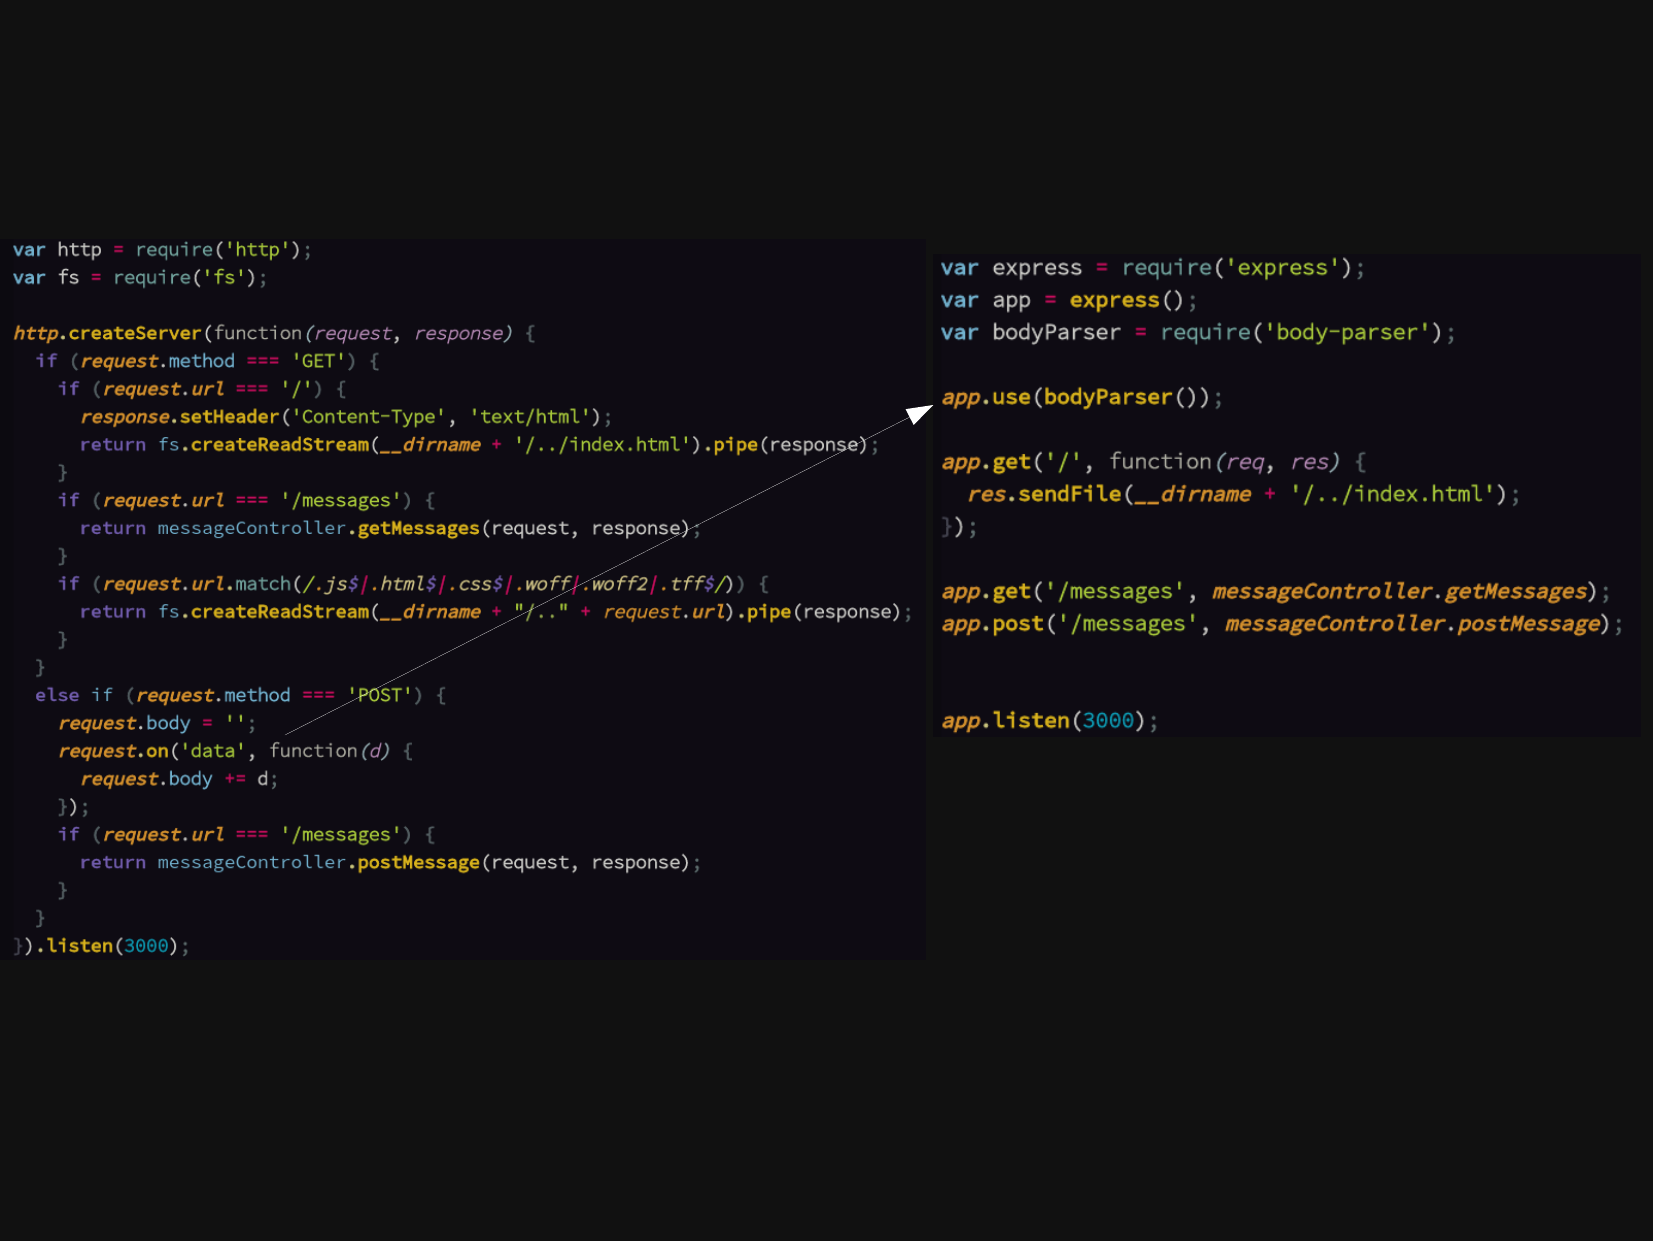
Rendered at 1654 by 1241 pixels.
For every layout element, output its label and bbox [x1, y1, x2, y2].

picture [933, 254, 1641, 737]
picture [0, 239, 926, 961]
